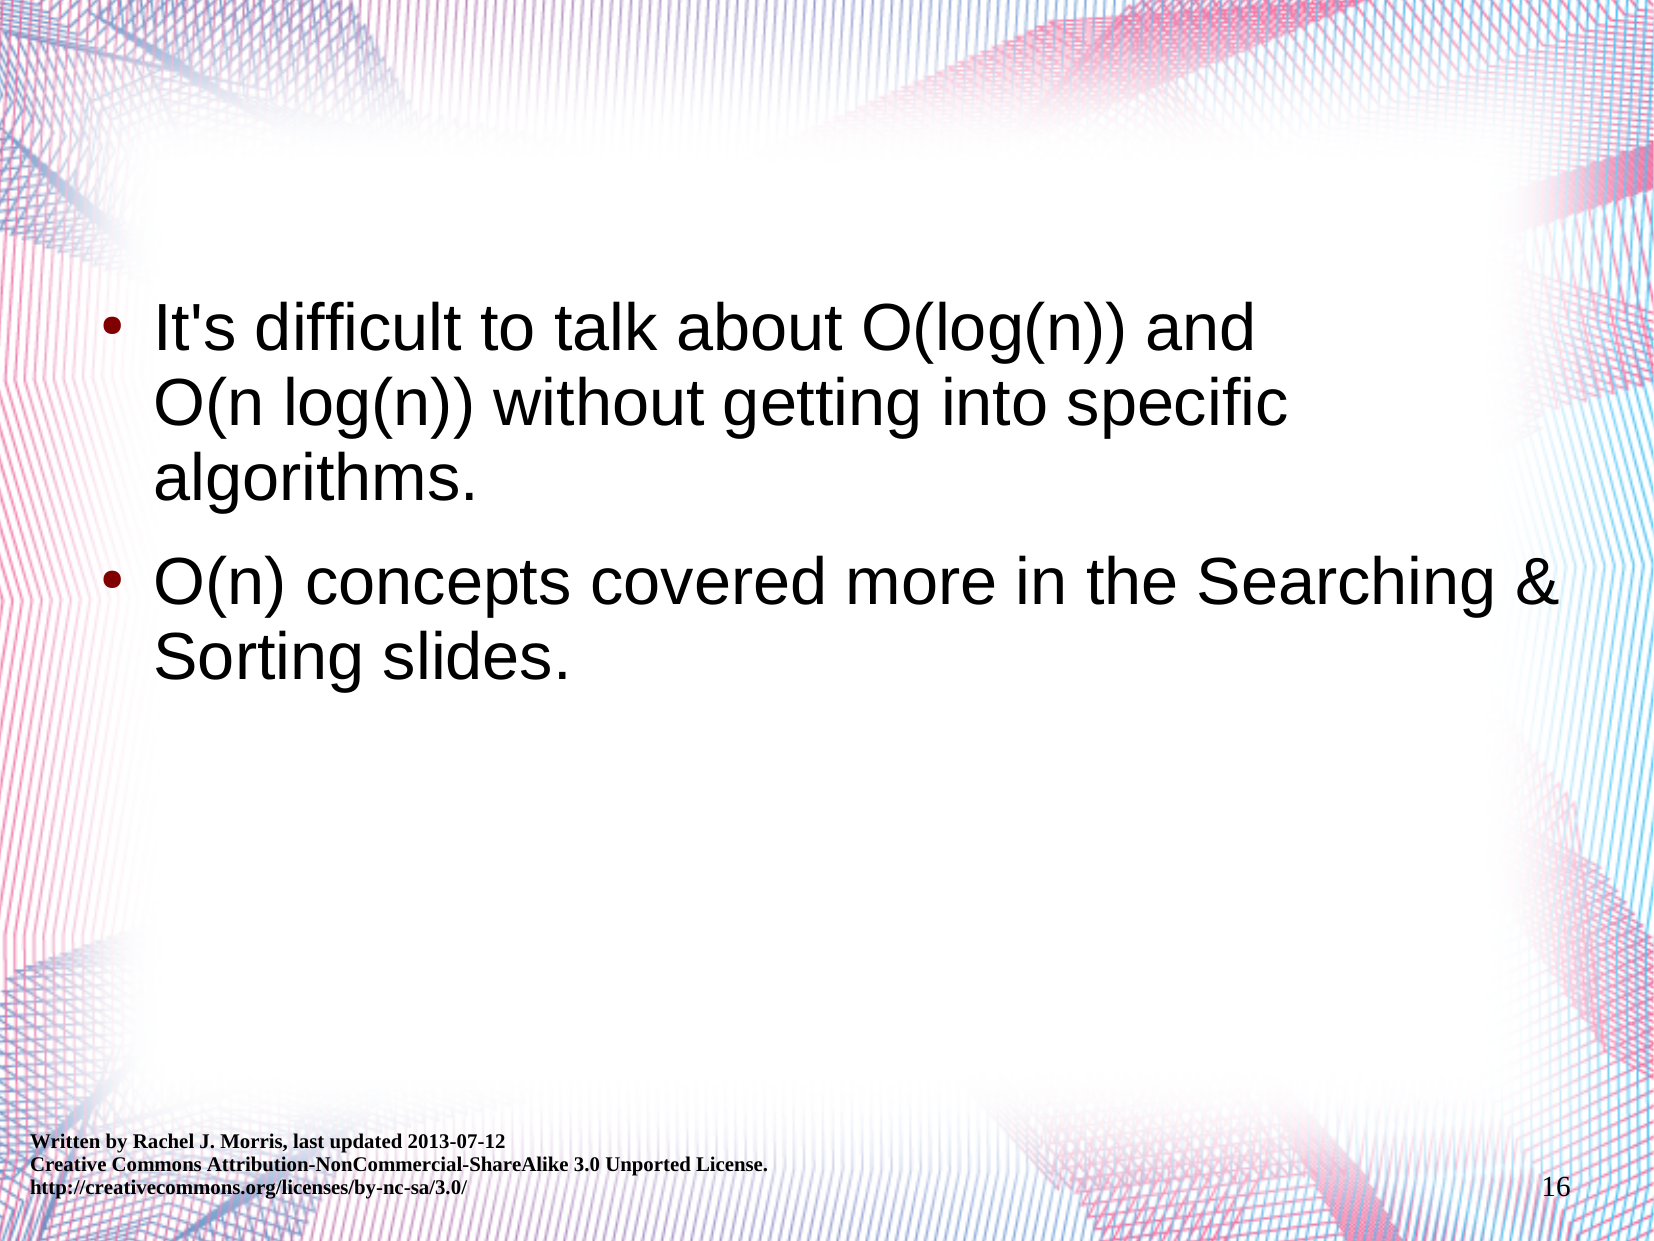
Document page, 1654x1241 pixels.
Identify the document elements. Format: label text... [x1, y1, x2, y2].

list It's difficult to talk about O(log(n)) and O(n log(n)) without getting into specific algorithms. O(n) concepts covered more in the Searching & Sorting slides. [82, 290, 1571, 1010]
picture [0, 0, 1654, 1241]
